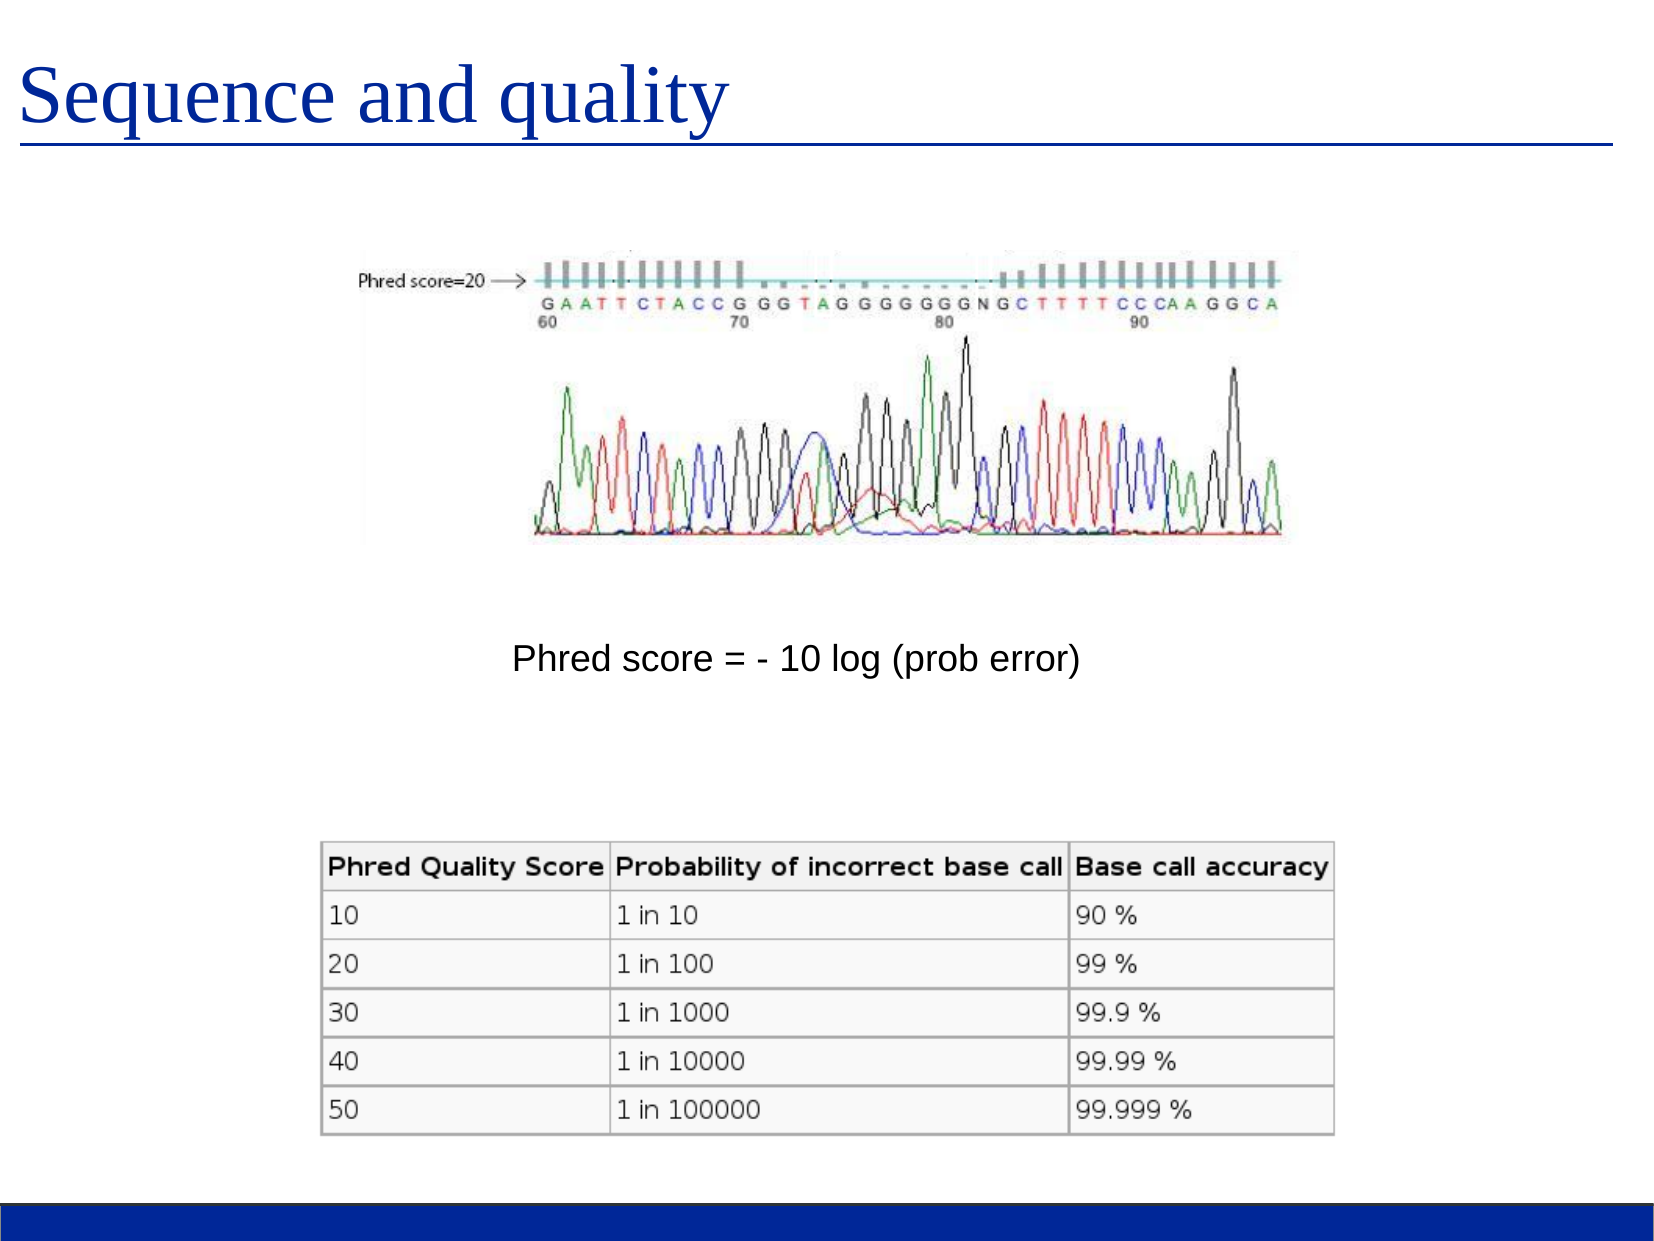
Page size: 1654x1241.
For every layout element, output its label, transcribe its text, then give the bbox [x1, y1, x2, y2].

list Phred score = - 10 log (prob error) [511, 637, 1142, 685]
picture [311, 832, 1343, 1141]
title Sequence and quality [17, 0, 1589, 198]
picture [355, 250, 1299, 545]
